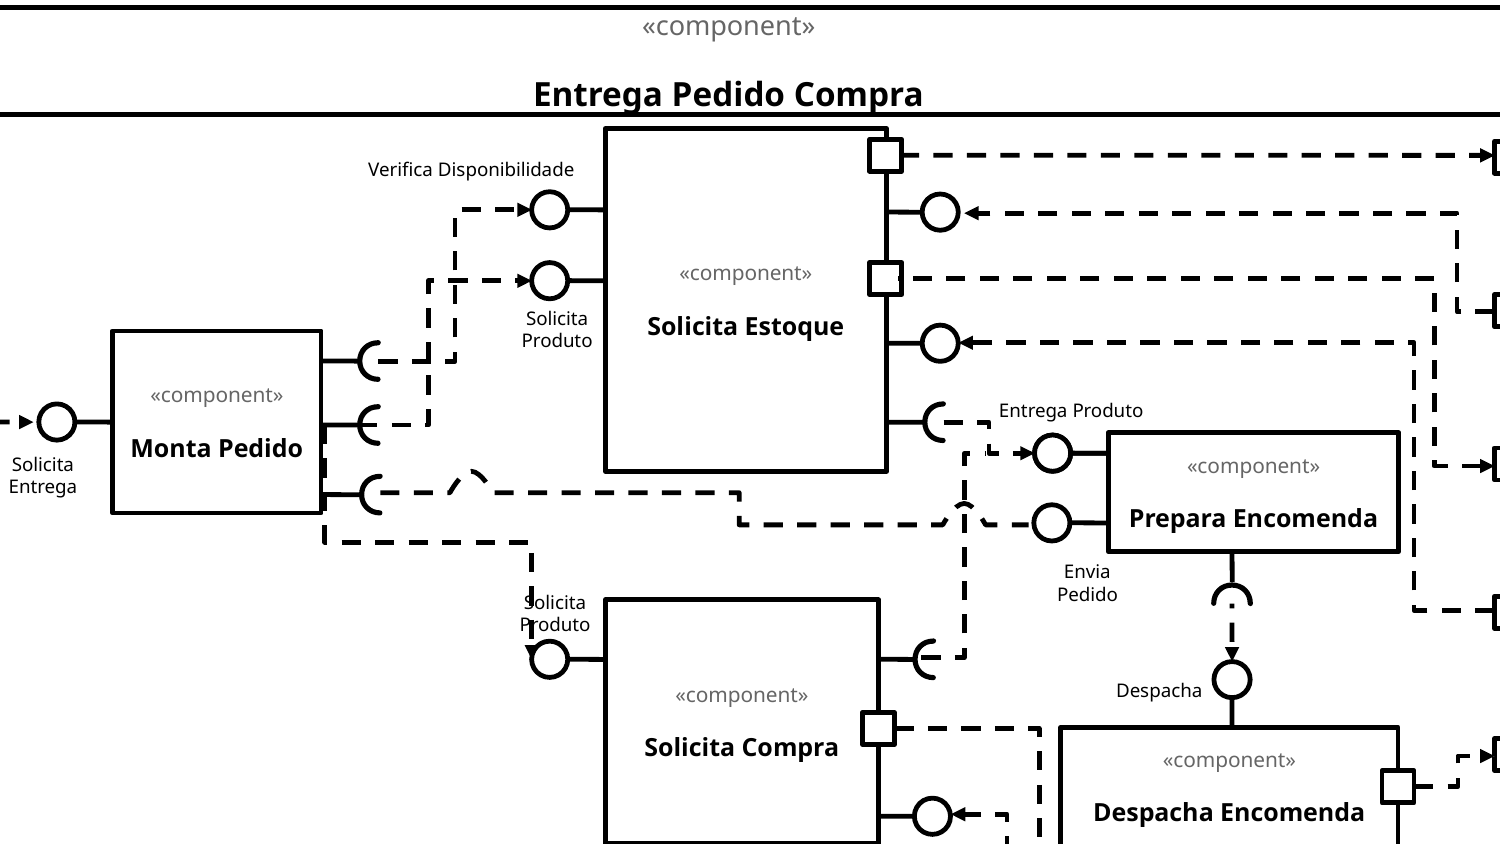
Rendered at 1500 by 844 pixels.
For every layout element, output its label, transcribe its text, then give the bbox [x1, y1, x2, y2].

text_box «component» Prepara Encomenda [1108, 432, 1399, 552]
text_box [0, 115, 1500, 844]
text_box Entrega Produto [985, 391, 1172, 428]
text_box «component» Solicita Estoque [605, 128, 887, 472]
text_box «component» Despacha Encomenda [1060, 727, 1399, 844]
text_box Solicita Produto [504, 583, 606, 642]
text_box Despacha [1102, 671, 1232, 707]
text_box Verifica Disponibilidade [354, 150, 606, 187]
text_box Solicita Entrega [0, 446, 97, 504]
text_box Solicita Produto [503, 300, 611, 358]
text_box «component» Entrega Pedido Compra [0, 7, 1500, 115]
text_box Envia Pedido [1039, 553, 1136, 611]
text_box «component» Solicita Compra [605, 599, 879, 844]
text_box «component» Monta Pedido [112, 330, 322, 514]
